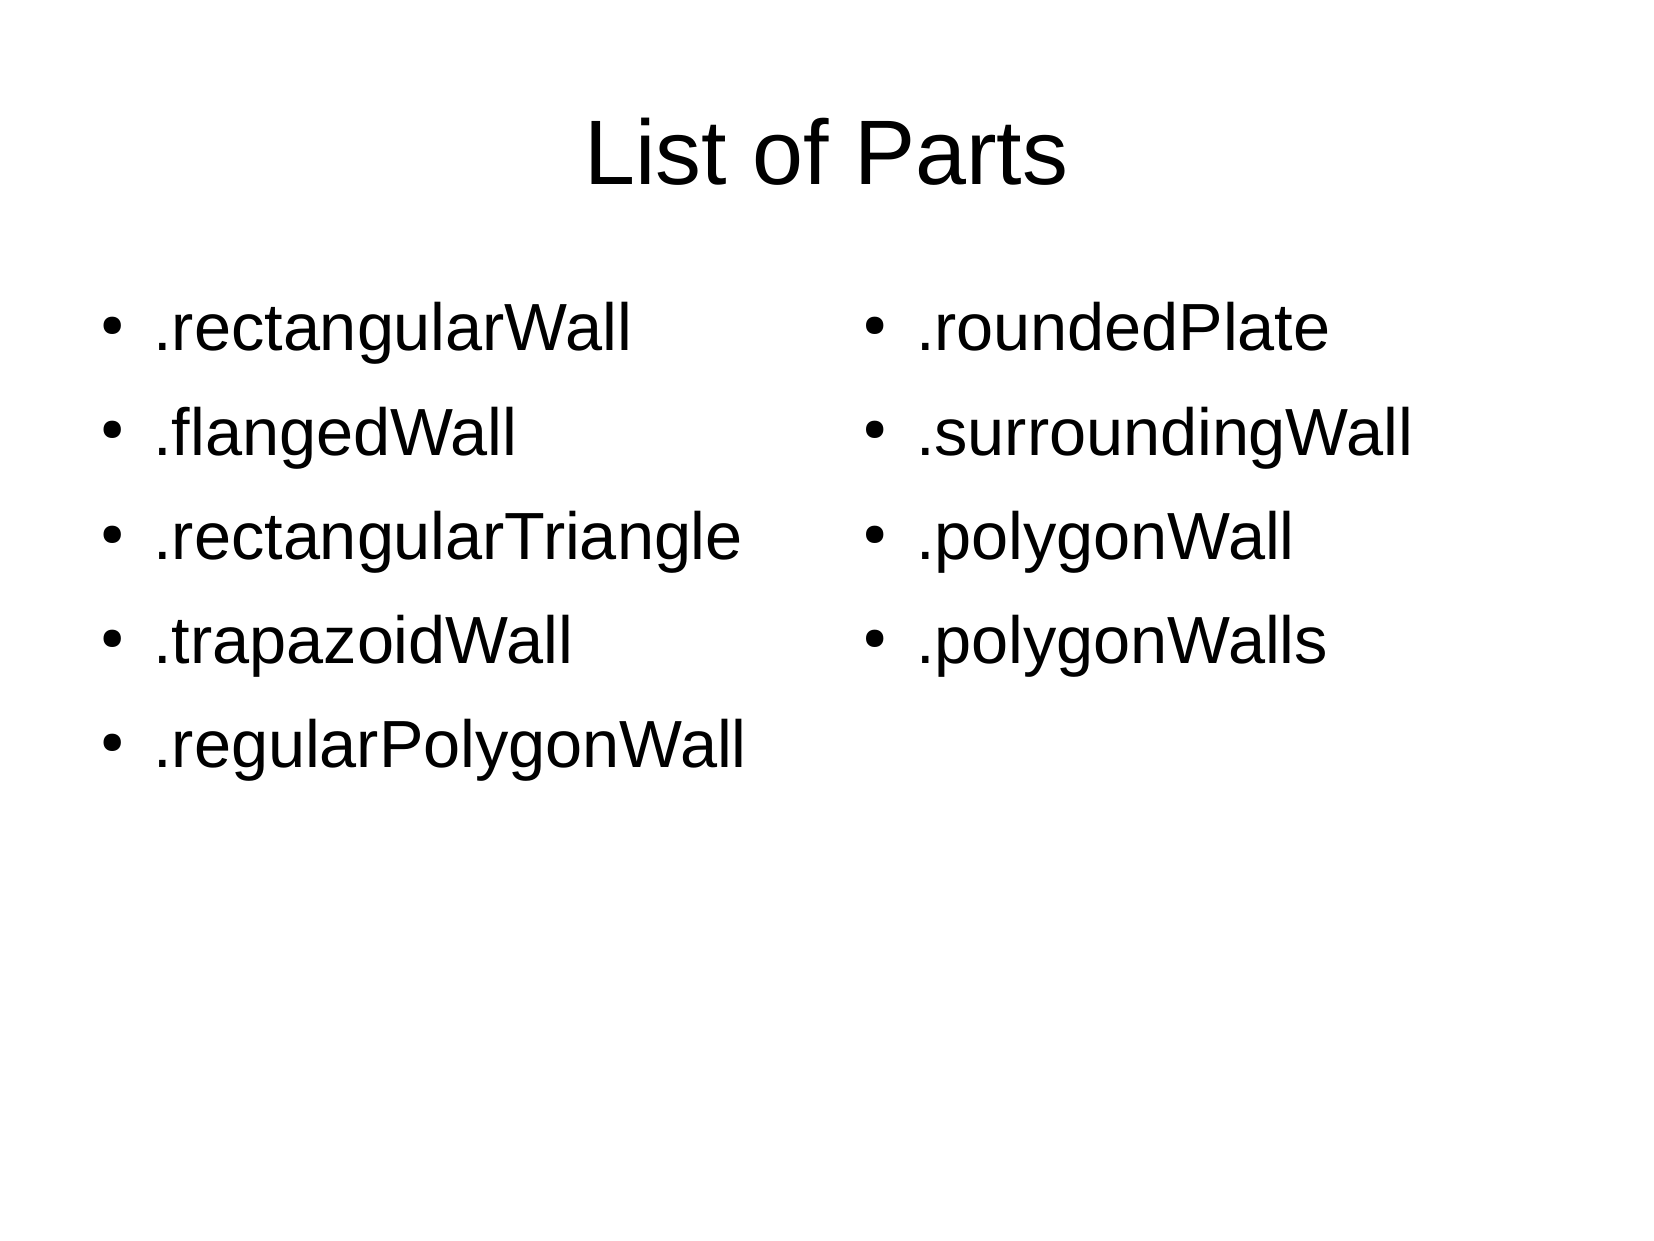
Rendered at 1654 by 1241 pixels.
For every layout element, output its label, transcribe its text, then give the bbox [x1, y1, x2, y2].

list .rectangularWall .flangedWall .rectangularTriangle .trapazoidWall .regularPolygonWall [82, 290, 809, 1010]
list .roundedPlate .surroundingWall .polygonWall .polygonWalls [845, 290, 1572, 1010]
title List of Parts [82, 49, 1571, 257]
